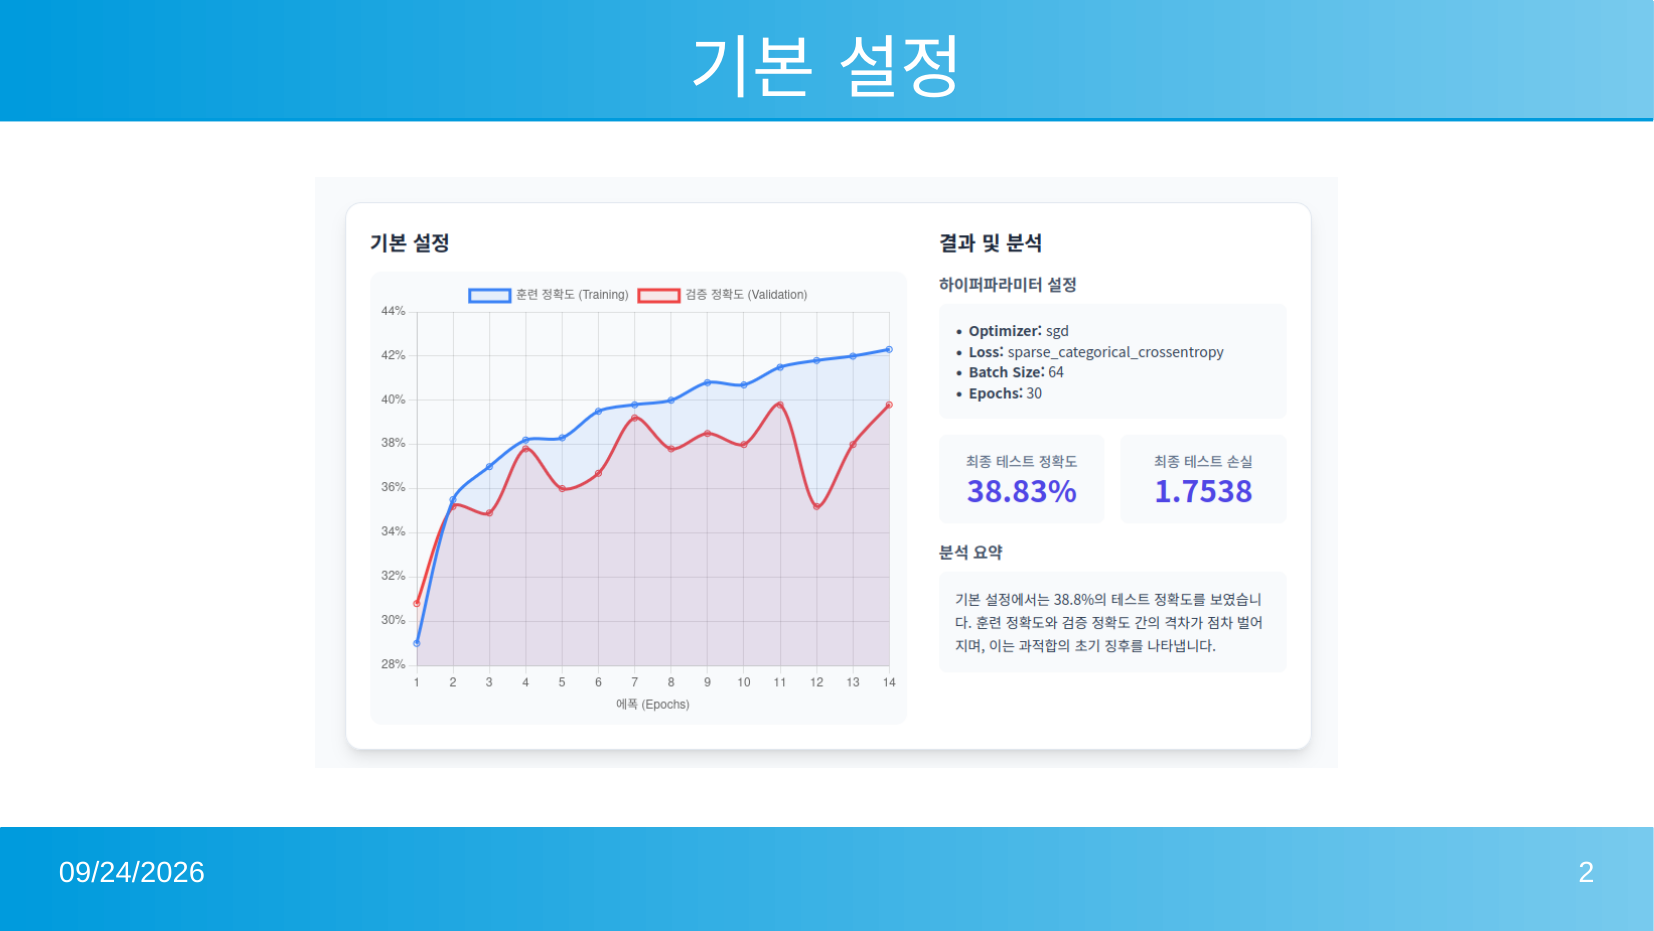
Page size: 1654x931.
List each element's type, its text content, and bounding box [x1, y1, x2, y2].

picture [315, 177, 1338, 768]
title 기본 설정 [59, 28, 1595, 109]
